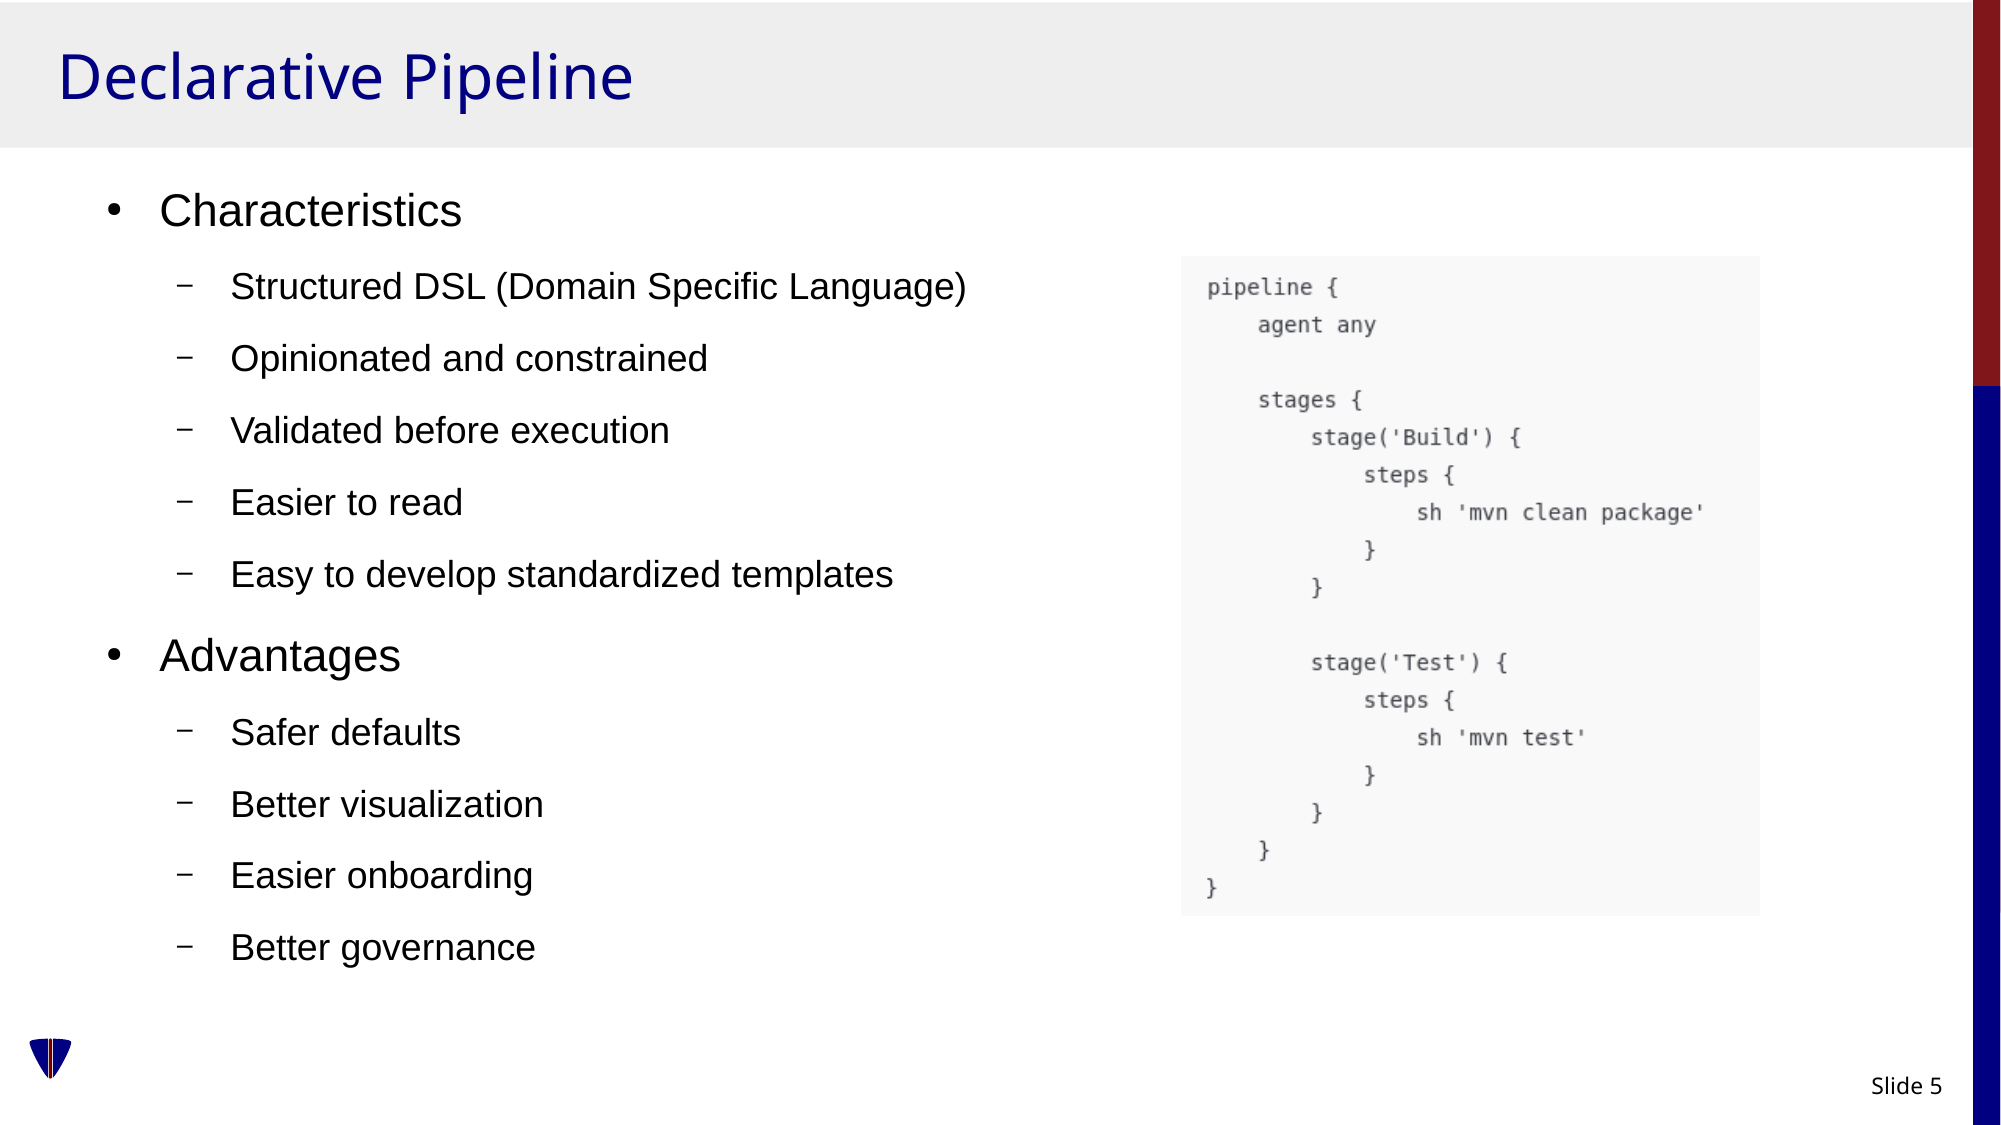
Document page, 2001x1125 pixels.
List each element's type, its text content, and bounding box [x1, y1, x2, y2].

list Characteristics Structured DSL (Domain Specific Language) Opinionated and constrained Validated before execution Easier to read Easy to develop standardized templates Advantages Safer defaults Better visualization Easier onboarding Better governance [88, 177, 1123, 1034]
picture [1181, 256, 1760, 916]
title Declarative Pipeline [0, 2, 1973, 148]
